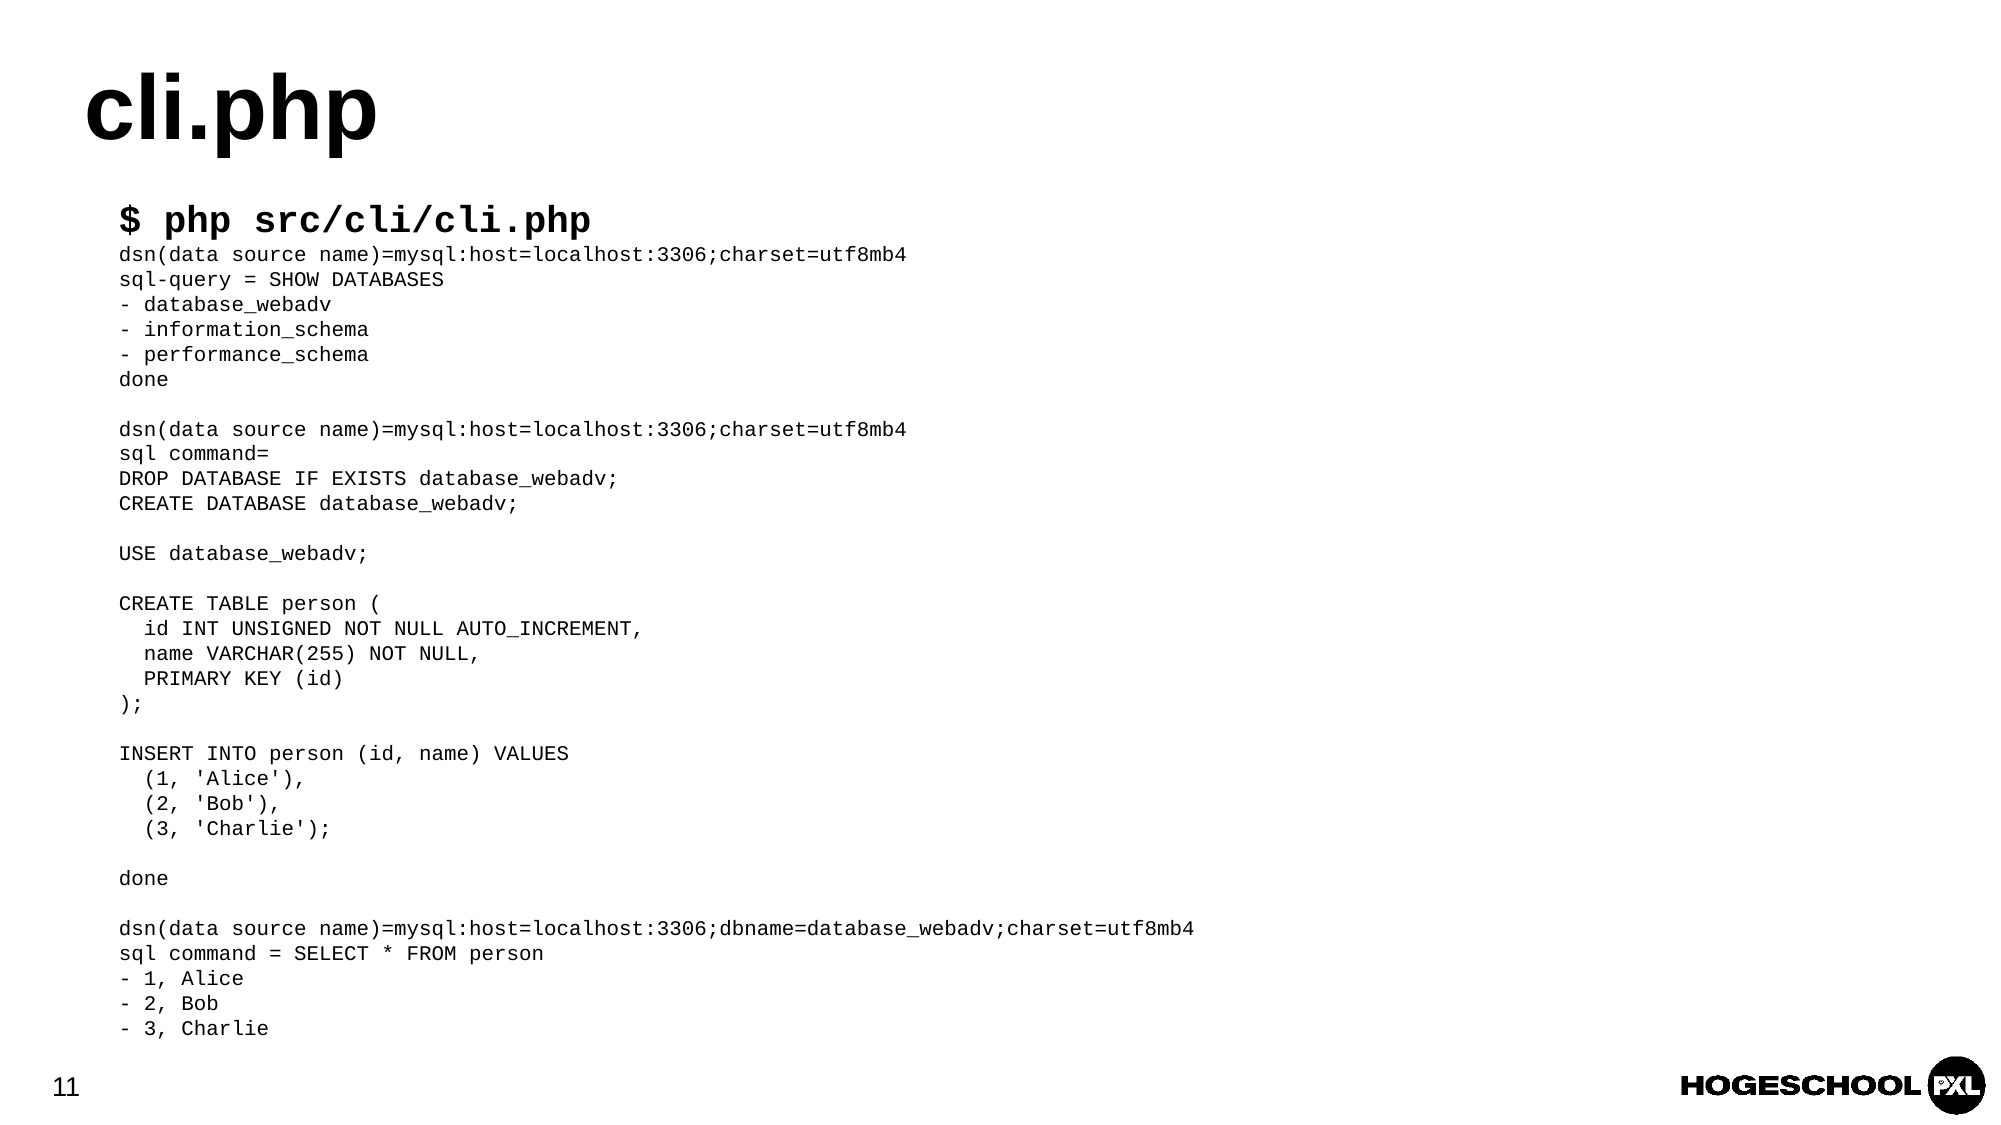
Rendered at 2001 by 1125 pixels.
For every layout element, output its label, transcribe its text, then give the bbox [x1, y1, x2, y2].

title cli.php [84, 47, 1916, 209]
slide_number <number> [21, 1054, 95, 1105]
picture [1675, 1050, 1991, 1120]
text_box $ php src/cli/cli.php dsn(data source name)=mysql:host=localhost:3306;charset=utf8mb4 sql-query = SHOW DATABASES - database_webadv - information_schema - performance_schema done dsn(data source name)=mysql:host=localhost:3306;charset=utf8mb4 sql command= DROP DATABASE IF EXISTS database_webadv; CREATE DATABASE database_webadv; USE database_webadv; CREATE TABLE person ( id INT UNSIGNED NOT NULL AUTO_INCREMENT, name VARCHAR(255) NOT NULL, PRIMARY KEY (id) ); INSERT INTO person (id, name) VALUES (1, 'Alice'), (2, 'Bob'), (3, 'Charlie'); done dsn(data source name)=mysql:host=localhost:3306;dbname=database_webadv;charset=utf8mb4 sql command = SELECT * FROM person - 1, Alice - 2, Bob - 3, Charlie [103, 180, 1935, 1100]
